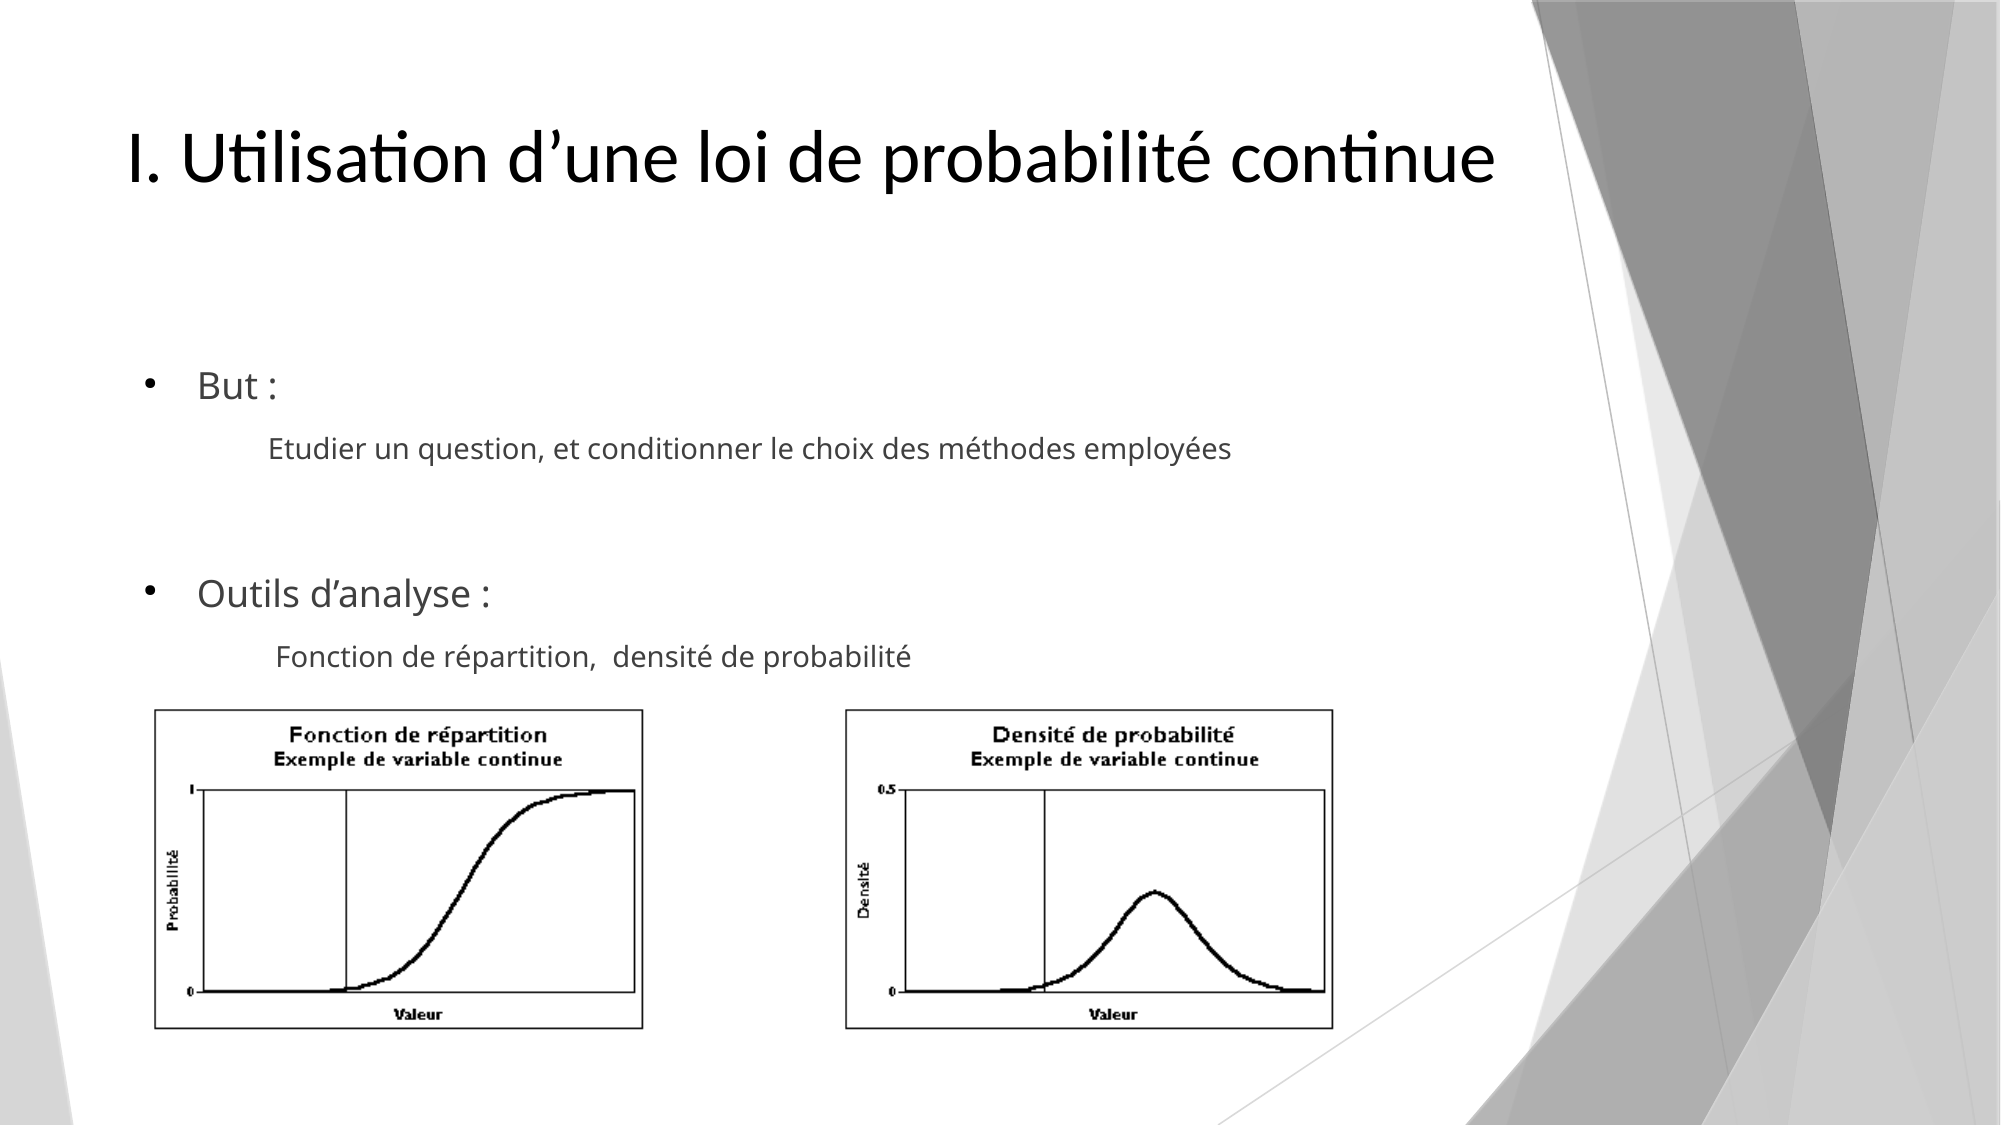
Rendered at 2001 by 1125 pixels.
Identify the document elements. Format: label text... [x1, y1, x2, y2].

picture [844, 708, 1335, 1031]
list But : Etudier un question, et conditionner le choix des méthodes employées Outils d’analyse : Fonction de répartition, densité de probabilité [111, 354, 1522, 992]
picture [153, 708, 645, 1031]
title I. Utilisation d’une loi de probabilité continue [111, 99, 1522, 317]
